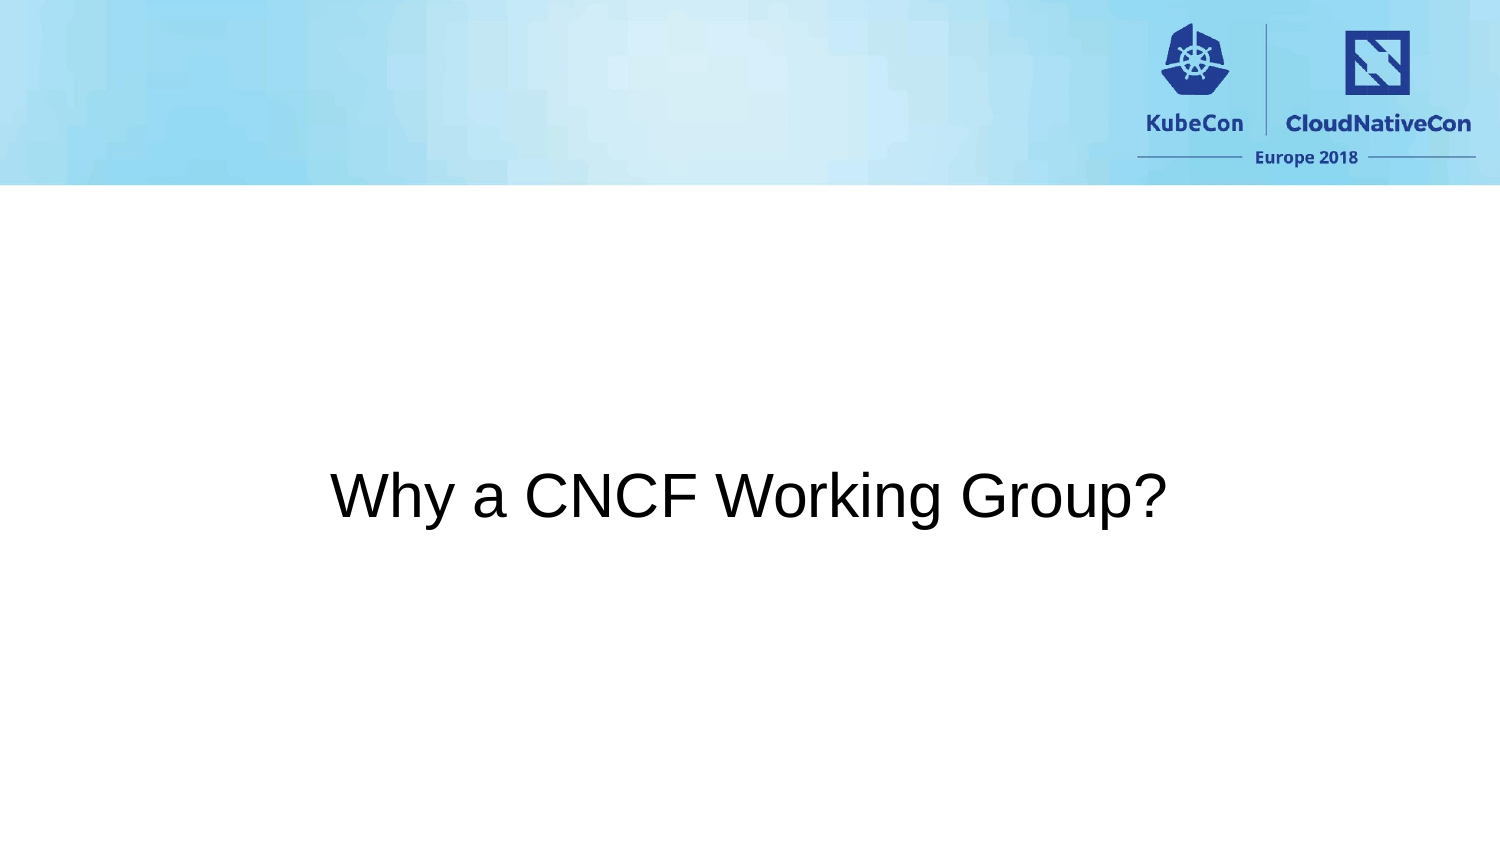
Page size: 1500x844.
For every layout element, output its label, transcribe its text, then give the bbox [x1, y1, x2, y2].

title [103, 23, 1397, 187]
list Why a CNCF Working Group? [103, 224, 1397, 760]
picture [0, 0, 1500, 844]
